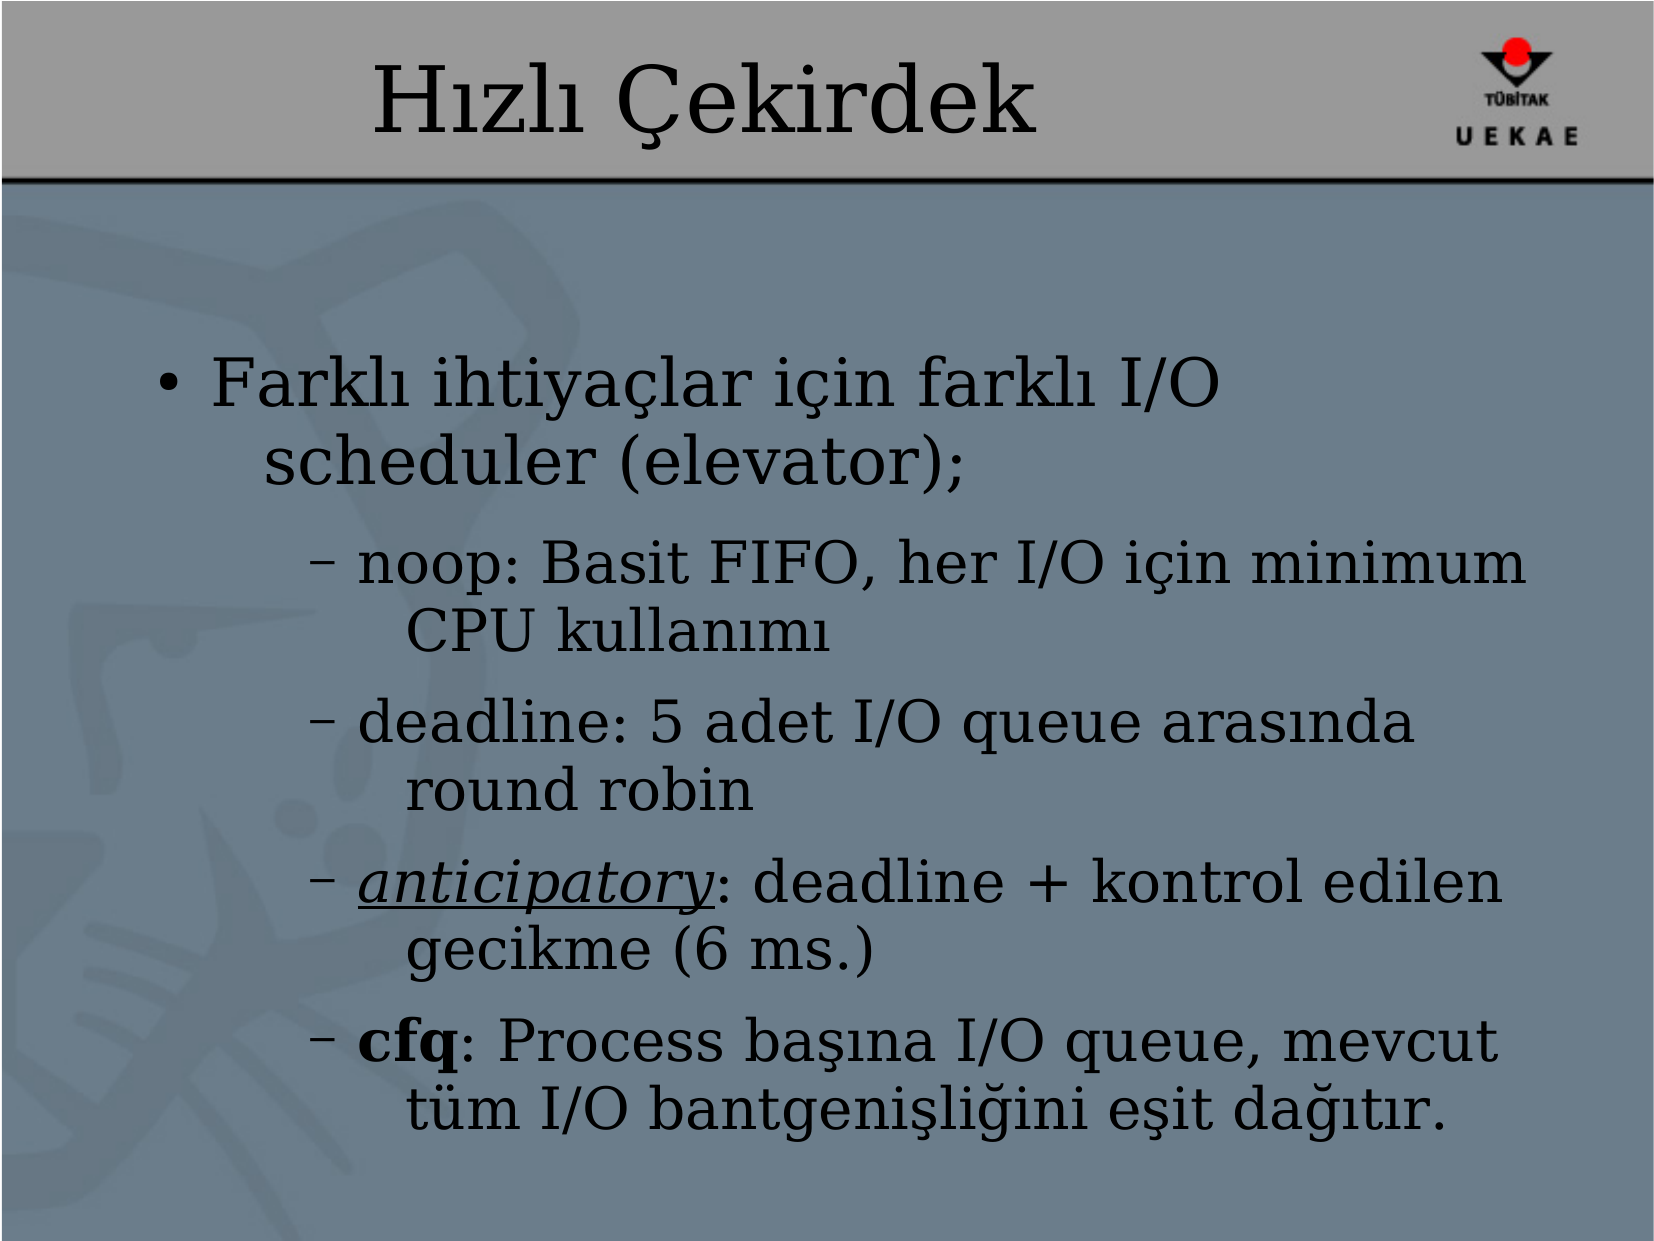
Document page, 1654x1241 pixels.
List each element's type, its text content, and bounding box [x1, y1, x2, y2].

picture [1, 1, 1654, 1241]
title Hızlı Çekirdek [0, 0, 1410, 204]
list Farklı ihtiyaçlar için farklı I/O scheduler (elevator); noop: Basit FIFO, her I/O için minimum CPU kullanımı deadline: 5 adet I/O queue arasında round robin anticipatory: deadline + kontrol edilen gecikme (6 ms.) cfq: Process başına I/O queue, mevcut tüm I/O bantgenişliğini eşit dağıtır. [121, 344, 1534, 1144]
